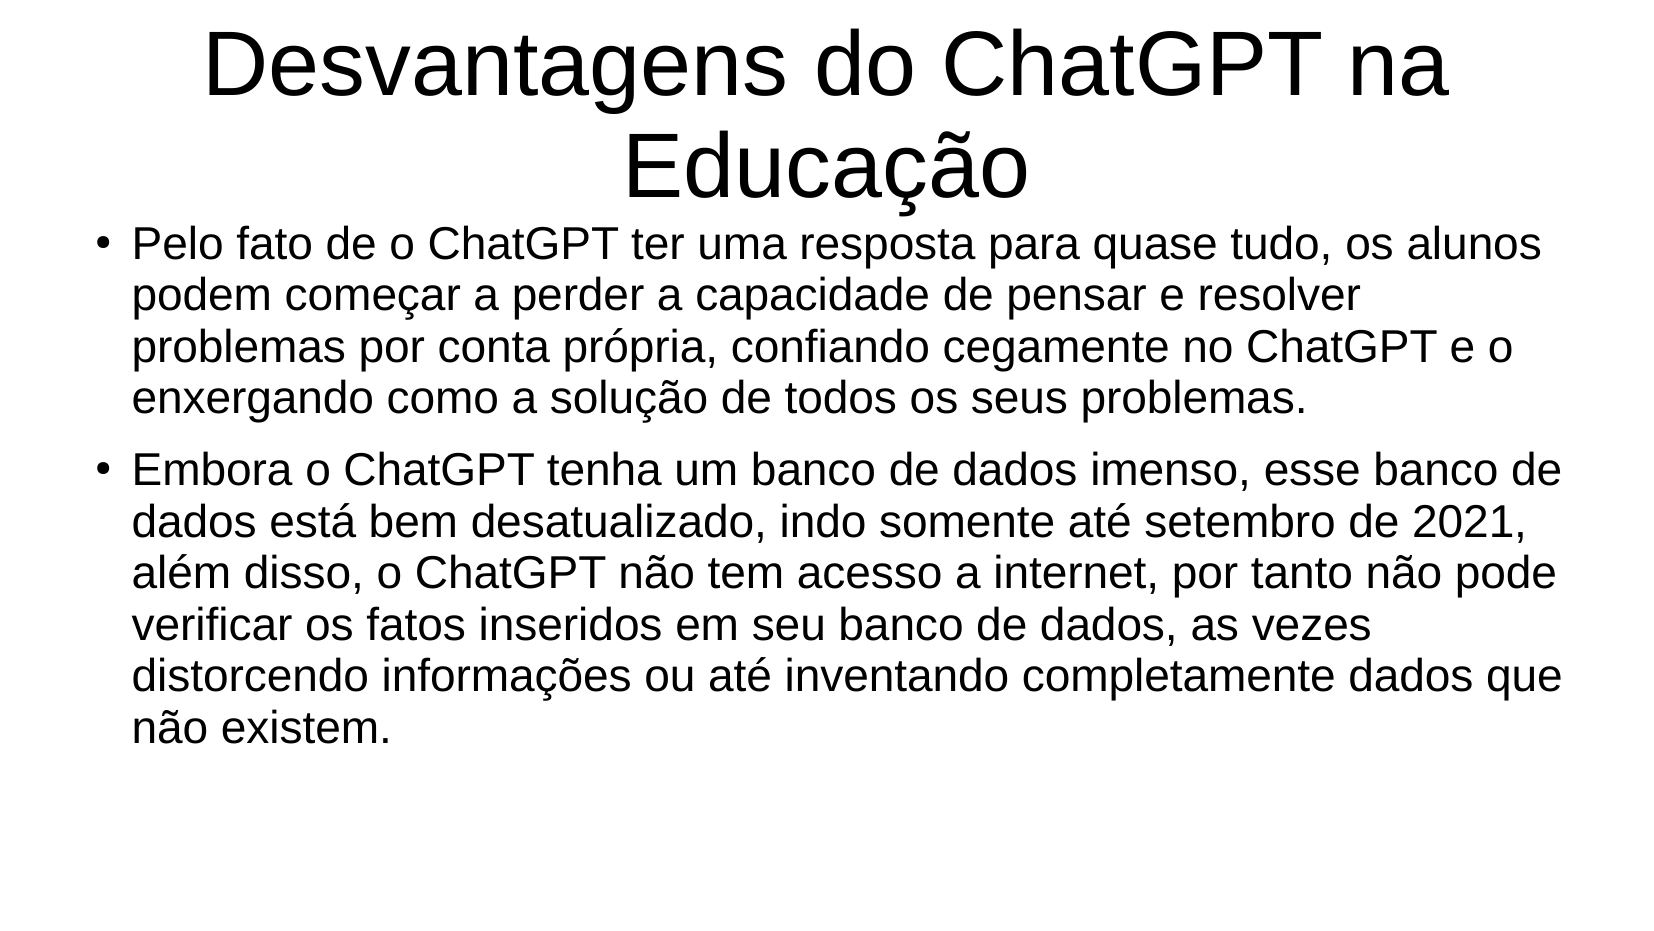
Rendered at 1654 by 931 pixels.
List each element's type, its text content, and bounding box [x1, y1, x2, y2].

title Desvantagens do ChatGPT na Educação [82, 12, 1571, 217]
list Pelo fato de o ChatGPT ter uma resposta para quase tudo, os alunos podem começar a perder a capacidade de pensar e resolver problemas por conta própria, confiando cegamente no ChatGPT e o enxergando como a solução de todos os seus problemas. Embora o ChatGPT tenha um banco de dados imenso, esse banco de dados está bem desatualizado, indo somente até setembro de 2021, além disso, o ChatGPT não tem acesso a internet, por tanto não pode verificar os fatos inseridos em seu banco de dados, as vezes distorcendo informações ou até inventando completamente dados que não existem. [82, 217, 1571, 758]
